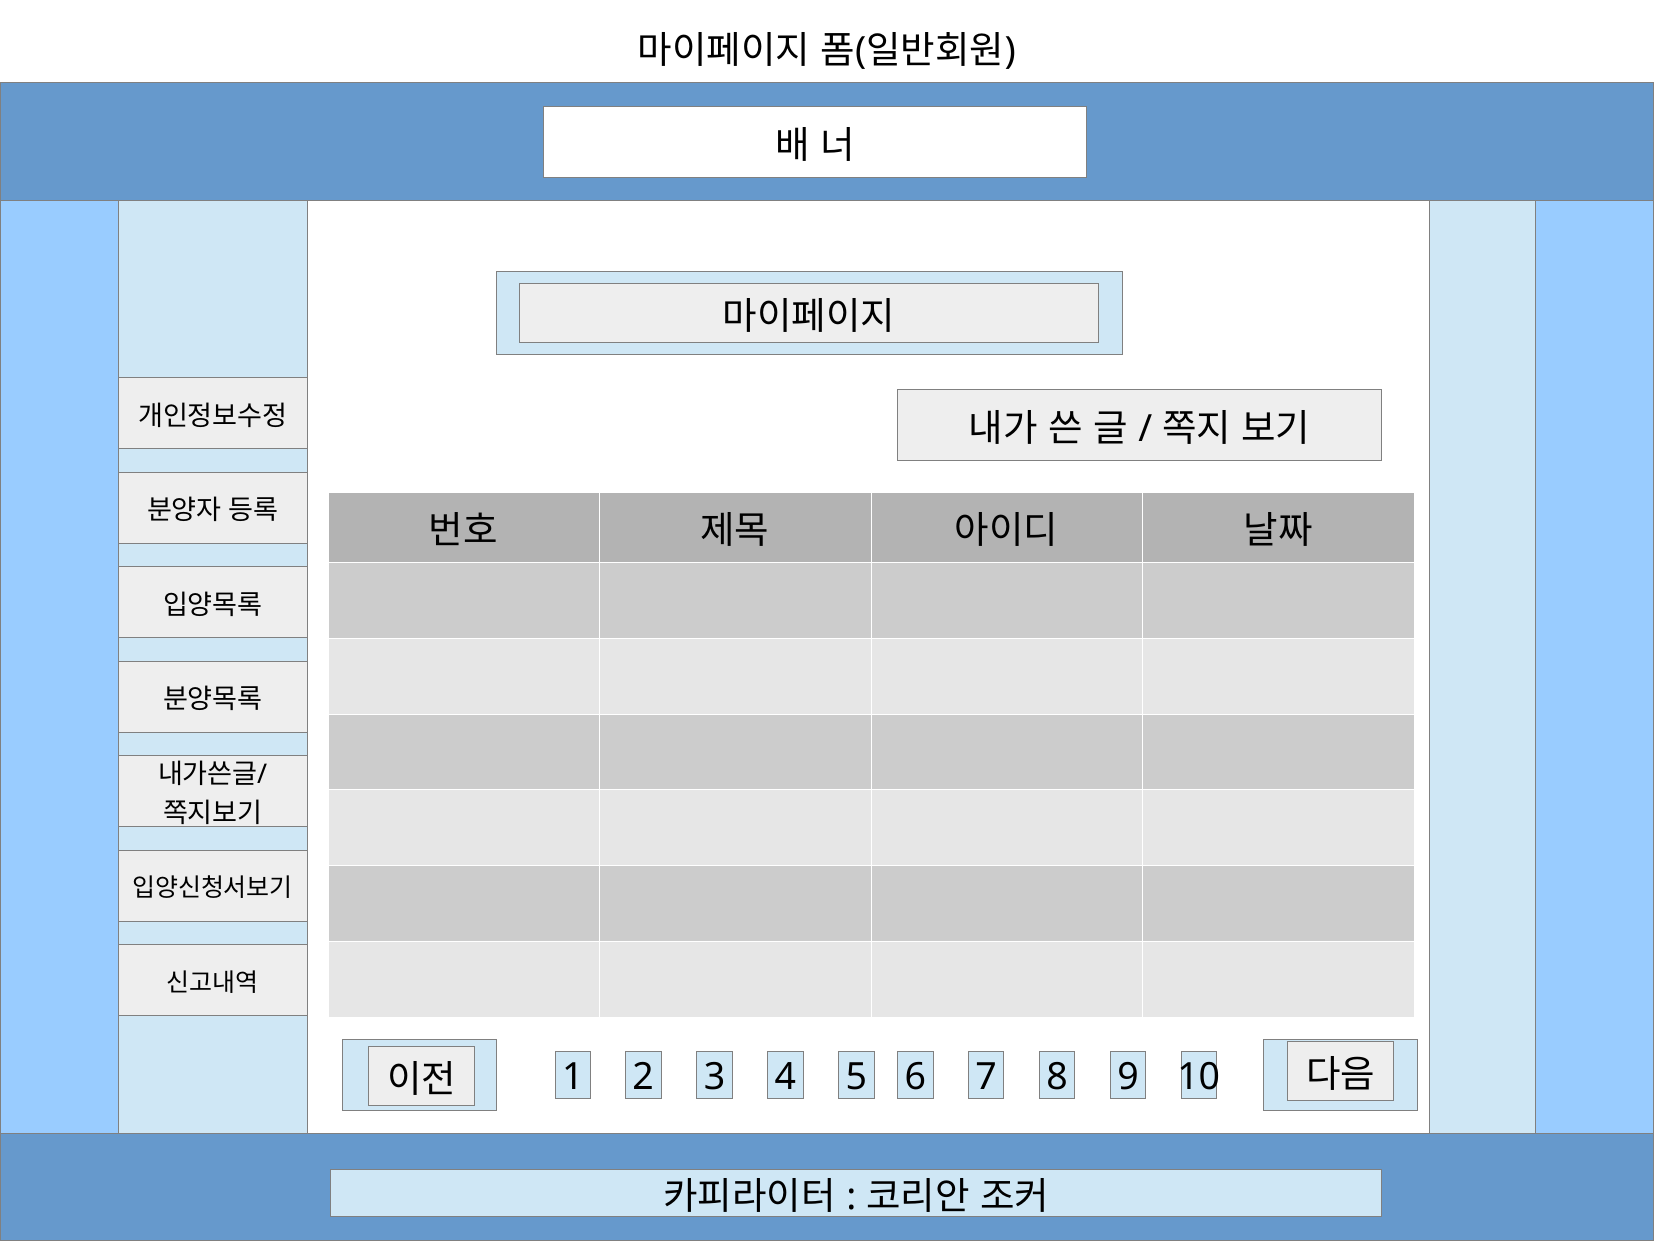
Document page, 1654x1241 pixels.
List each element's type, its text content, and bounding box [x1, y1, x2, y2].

text_box 다음 [1287, 1041, 1394, 1101]
table_header 번호 [329, 493, 599, 562]
text_box 분양자 등록 [118, 472, 308, 544]
text_box 이전 [368, 1046, 475, 1106]
table_header 제목 [600, 493, 871, 562]
table_cell [872, 715, 1142, 789]
table_cell [1143, 866, 1414, 941]
text_box 마이페이지 폼(일반회원) [602, 13, 1052, 71]
text_box 3 [696, 1051, 733, 1099]
table_cell [329, 790, 599, 865]
table_cell [329, 563, 599, 638]
text_box 4 [767, 1051, 804, 1099]
table_cell [329, 866, 599, 941]
text_box 내가쓴글/ 쪽지보기 [118, 755, 308, 827]
table_cell [600, 866, 871, 941]
table_cell [872, 563, 1142, 638]
text_box 1 [555, 1051, 591, 1099]
table_cell [872, 942, 1142, 1017]
table_cell [329, 715, 599, 789]
table_cell [1143, 639, 1414, 714]
table_cell [329, 639, 599, 714]
table_cell [600, 790, 871, 865]
table_header 날짜 [1143, 493, 1414, 562]
text_box 10 [1203, 1065, 1214, 1087]
text_box 6 [897, 1051, 934, 1099]
text_box 신고내역 [118, 944, 308, 1016]
table_cell [1143, 942, 1414, 1017]
table_cell [872, 639, 1142, 714]
table_cell [329, 942, 599, 1017]
text_box 9 [1110, 1051, 1146, 1099]
table_cell [600, 715, 871, 789]
table_cell [1143, 563, 1414, 638]
text_box 8 [1039, 1051, 1075, 1099]
text_box 10 [1181, 1051, 1217, 1099]
table_header 아이디 [872, 493, 1142, 562]
text_box 배 너 [543, 106, 1087, 178]
table_cell [600, 563, 871, 638]
table_cell [1143, 790, 1414, 865]
table_cell [600, 639, 871, 714]
text_box 입양신청서보기 [118, 850, 308, 922]
text_box 입양목록 [118, 566, 308, 638]
text_box 개인정보수정 [118, 377, 308, 449]
text_box 2 [625, 1051, 662, 1099]
table_cell [872, 790, 1142, 865]
text_box [0, 82, 1654, 1241]
text_box 내가 쓴 글 / 쪽지 보기 [897, 389, 1382, 461]
table_cell [1143, 715, 1414, 789]
text_box 5 [838, 1051, 875, 1099]
table_cell [600, 942, 871, 1017]
text_box 마이페이지 [519, 283, 1099, 343]
table_cell [872, 866, 1142, 941]
text_box 카피라이터 : 코리안 조커 [330, 1169, 1382, 1217]
text_box 7 [968, 1051, 1004, 1099]
text_box 분양목록 [118, 661, 308, 733]
